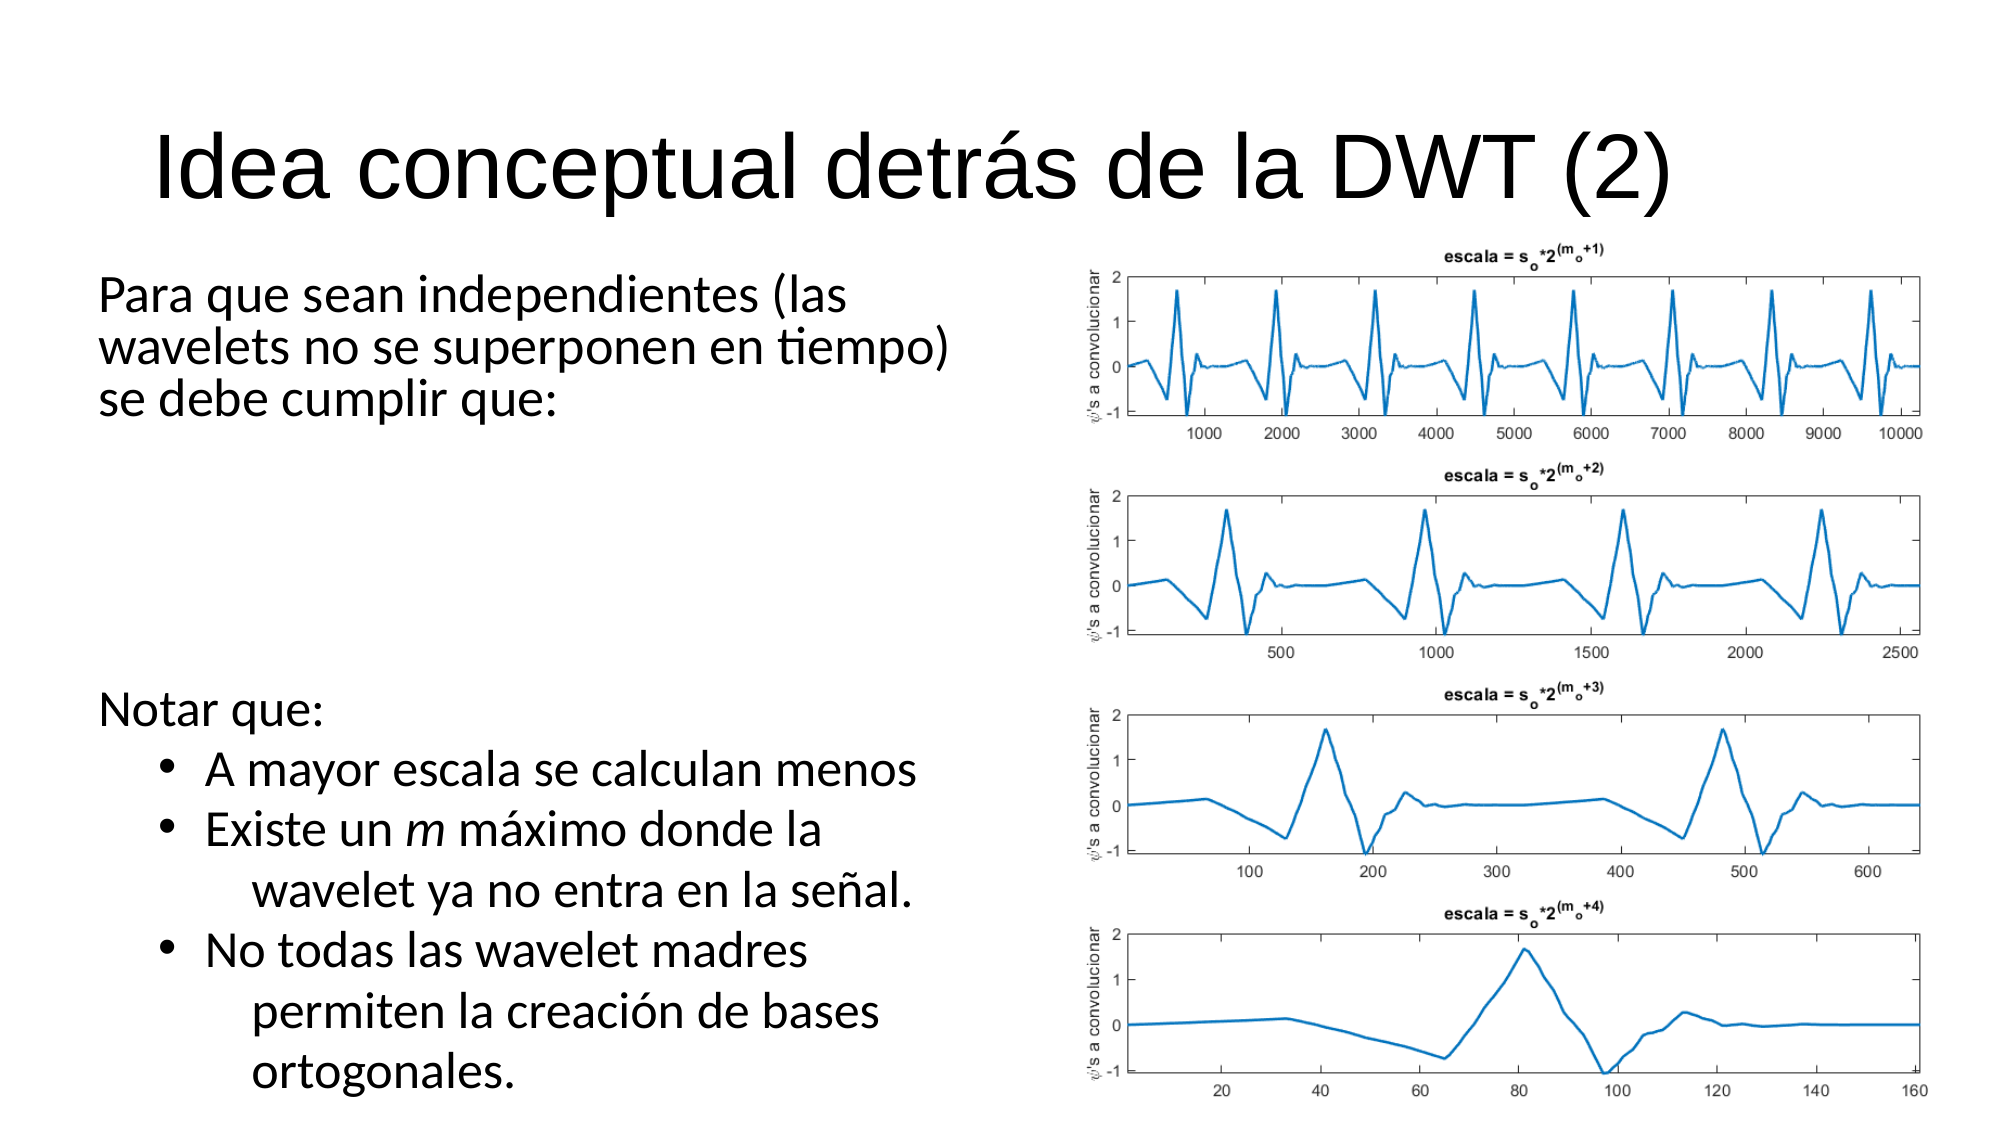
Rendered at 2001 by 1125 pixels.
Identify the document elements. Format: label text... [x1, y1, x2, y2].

text_box Para que sean independientes (las wavelets no se superponen en tiempo) se debe cumplir que: Notar que: A mayor escala se calculan menos Existe un m máximo donde la wavelet ya no entra en la señal. No todas las wavelet madres permiten la creación de bases ortogonales. [83, 263, 1000, 1107]
picture [1075, 233, 1957, 1112]
title Idea conceptual detrás de la DWT (2) [137, 59, 1863, 278]
